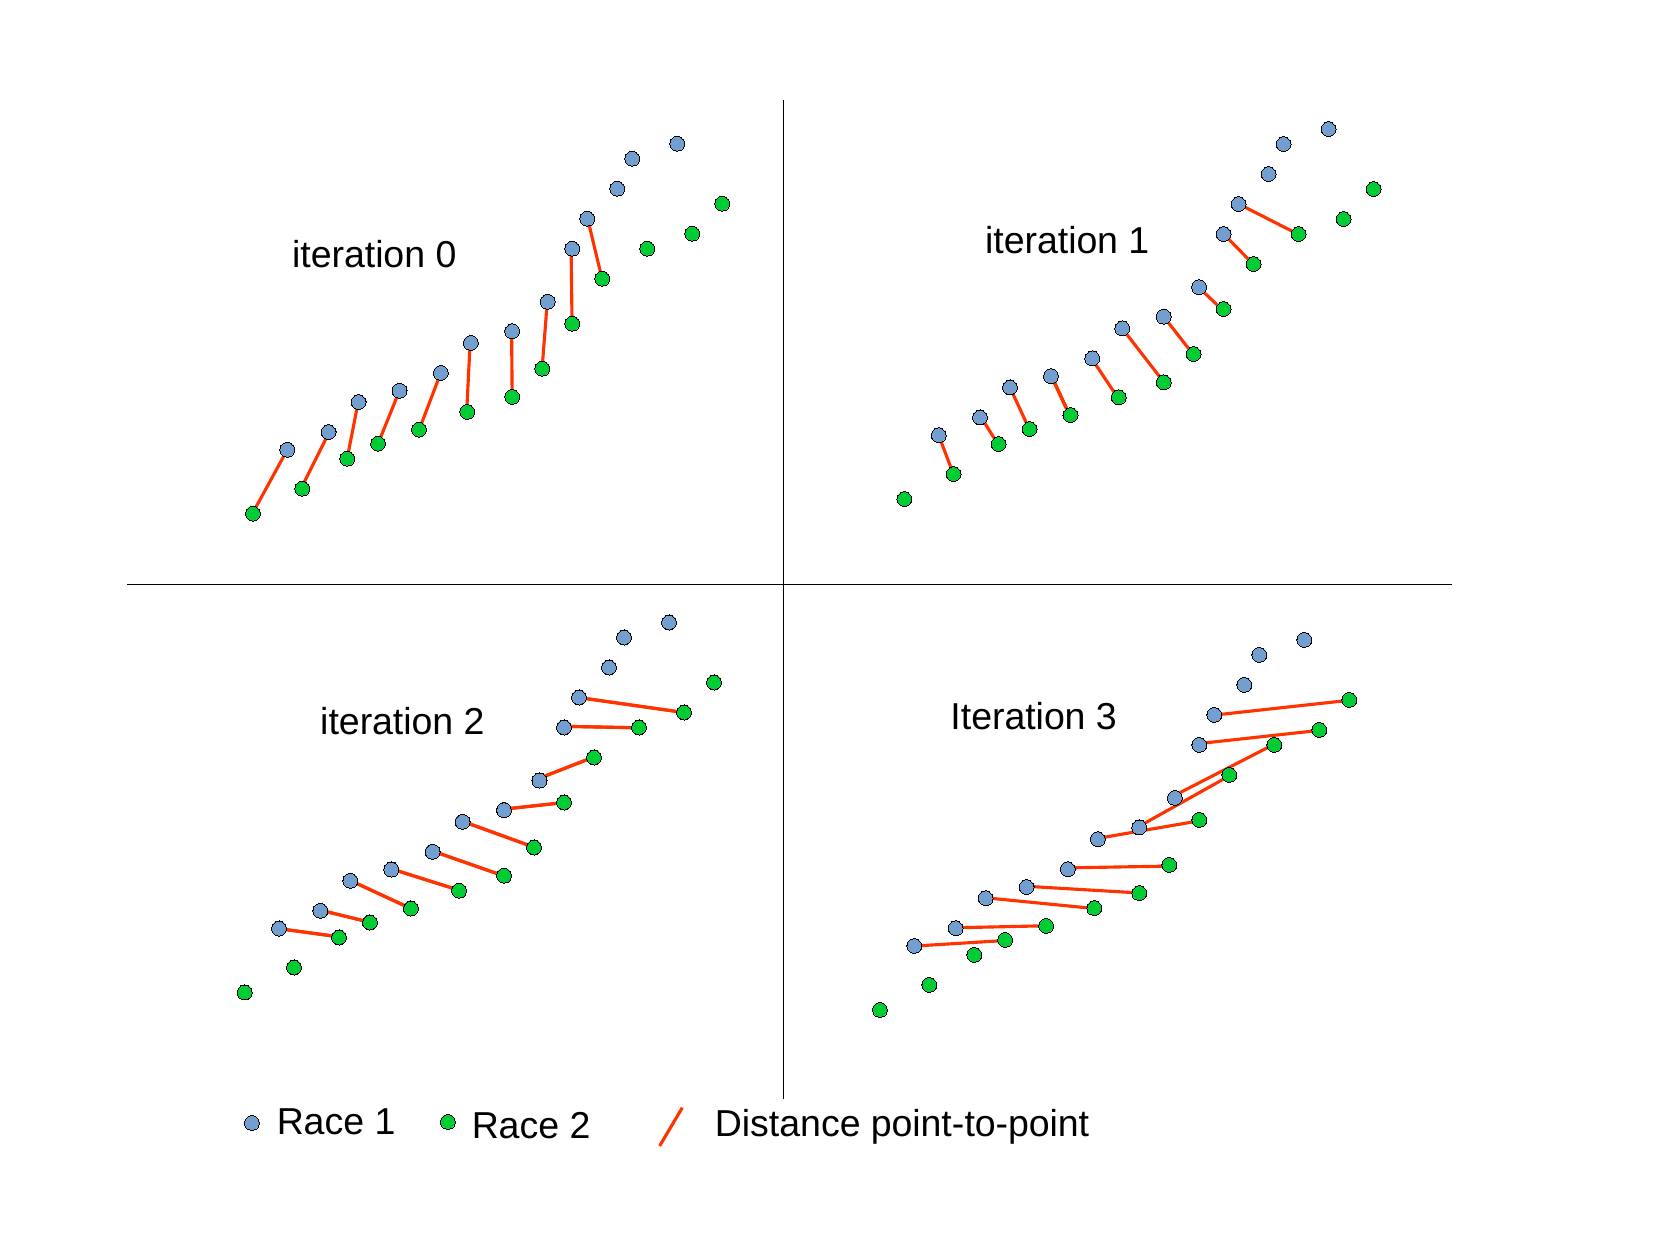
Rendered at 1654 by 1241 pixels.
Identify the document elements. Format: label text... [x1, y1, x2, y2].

text_box [534, 361, 550, 377]
text_box [1206, 707, 1222, 723]
text_box [321, 424, 337, 440]
text_box [504, 389, 520, 405]
text_box [556, 719, 572, 736]
text_box [931, 427, 947, 443]
text_box [1019, 879, 1035, 895]
text_box [1321, 121, 1337, 137]
text_box Distance point-to-point [700, 1095, 1105, 1152]
text_box [370, 436, 386, 452]
text_box [706, 674, 722, 691]
text_box [244, 1115, 260, 1131]
text_box [1156, 374, 1172, 390]
text_box [1221, 767, 1237, 783]
text_box [872, 1002, 888, 1018]
text_box [1131, 885, 1147, 901]
text_box [1002, 379, 1018, 395]
text_box [601, 659, 617, 676]
text_box [1366, 181, 1382, 197]
text_box [579, 211, 595, 227]
text_box [564, 316, 580, 332]
text_box [1296, 632, 1312, 648]
text_box [504, 323, 520, 339]
text_box [906, 938, 922, 954]
text_box [403, 900, 419, 917]
text_box [921, 977, 937, 993]
text_box Iteration 3 [935, 687, 1132, 745]
text_box [556, 794, 572, 811]
text_box [440, 1114, 456, 1130]
text_box [661, 614, 677, 631]
text_box [609, 181, 625, 197]
text_box [294, 481, 310, 497]
text_box [271, 920, 287, 937]
text_box [237, 984, 253, 1000]
text_box [991, 436, 1007, 452]
text_box [392, 383, 408, 399]
text_box iteration 0 [277, 226, 472, 284]
text_box [1291, 226, 1307, 242]
text_box [1336, 211, 1352, 227]
text_box [1161, 857, 1177, 873]
text_box [1236, 677, 1252, 693]
text_box [1167, 790, 1183, 806]
text_box [362, 914, 378, 931]
text_box [1231, 196, 1247, 212]
text_box [669, 136, 685, 152]
text_box [631, 719, 647, 736]
text_box [624, 151, 640, 167]
text_box [351, 394, 367, 410]
text_box [1276, 136, 1292, 152]
text_box [616, 629, 632, 646]
text_box [451, 883, 467, 899]
text_box [1131, 819, 1147, 835]
text_box [1261, 166, 1277, 182]
text_box [342, 873, 358, 889]
text_box [1156, 309, 1172, 325]
text_box [997, 932, 1013, 948]
text_box [564, 241, 580, 257]
text_box [594, 271, 610, 287]
text_box [684, 226, 700, 242]
text_box [1038, 918, 1054, 934]
text_box [531, 772, 548, 789]
text_box [1246, 256, 1262, 272]
text_box iteration 1 [970, 211, 1165, 269]
text_box Race 1 [262, 1093, 411, 1150]
text_box [571, 689, 587, 706]
text_box [676, 704, 692, 721]
text_box [455, 814, 471, 830]
text_box [966, 947, 982, 963]
text_box [1191, 737, 1207, 753]
text_box [526, 839, 542, 856]
text_box [639, 241, 655, 257]
text_box [1251, 647, 1267, 663]
text_box [331, 929, 347, 946]
text_box [972, 409, 988, 425]
text_box [463, 335, 479, 351]
text_box [1090, 831, 1106, 847]
text_box [714, 196, 730, 212]
text_box [540, 294, 556, 310]
text_box [1060, 861, 1076, 877]
text_box [383, 861, 399, 878]
text_box [245, 506, 261, 522]
text_box [1191, 812, 1207, 828]
text_box [1111, 389, 1127, 405]
text_box [1216, 301, 1232, 317]
text_box [948, 920, 964, 936]
text_box [496, 802, 512, 818]
text_box [425, 844, 441, 860]
text_box [1022, 421, 1038, 437]
text_box [411, 422, 427, 438]
text_box [1114, 320, 1130, 336]
text_box Race 2 [457, 1096, 606, 1154]
text_box [896, 491, 912, 507]
text_box [312, 903, 328, 919]
text_box [1266, 737, 1282, 753]
text_box [946, 466, 962, 482]
text_box [286, 959, 302, 976]
text_box [978, 890, 994, 906]
text_box [1062, 407, 1079, 423]
text_box [339, 451, 355, 467]
text_box [1216, 226, 1232, 242]
text_box [1043, 368, 1059, 384]
text_box [496, 868, 512, 884]
text_box [1186, 346, 1202, 362]
text_box [1311, 722, 1327, 738]
text_box iteration 2 [305, 693, 500, 751]
text_box [1084, 350, 1100, 366]
text_box [279, 442, 295, 458]
text_box [1086, 900, 1102, 916]
text_box [1191, 279, 1207, 295]
text_box [433, 365, 449, 381]
text_box [459, 404, 475, 420]
text_box [1341, 692, 1357, 708]
text_box [586, 749, 602, 766]
